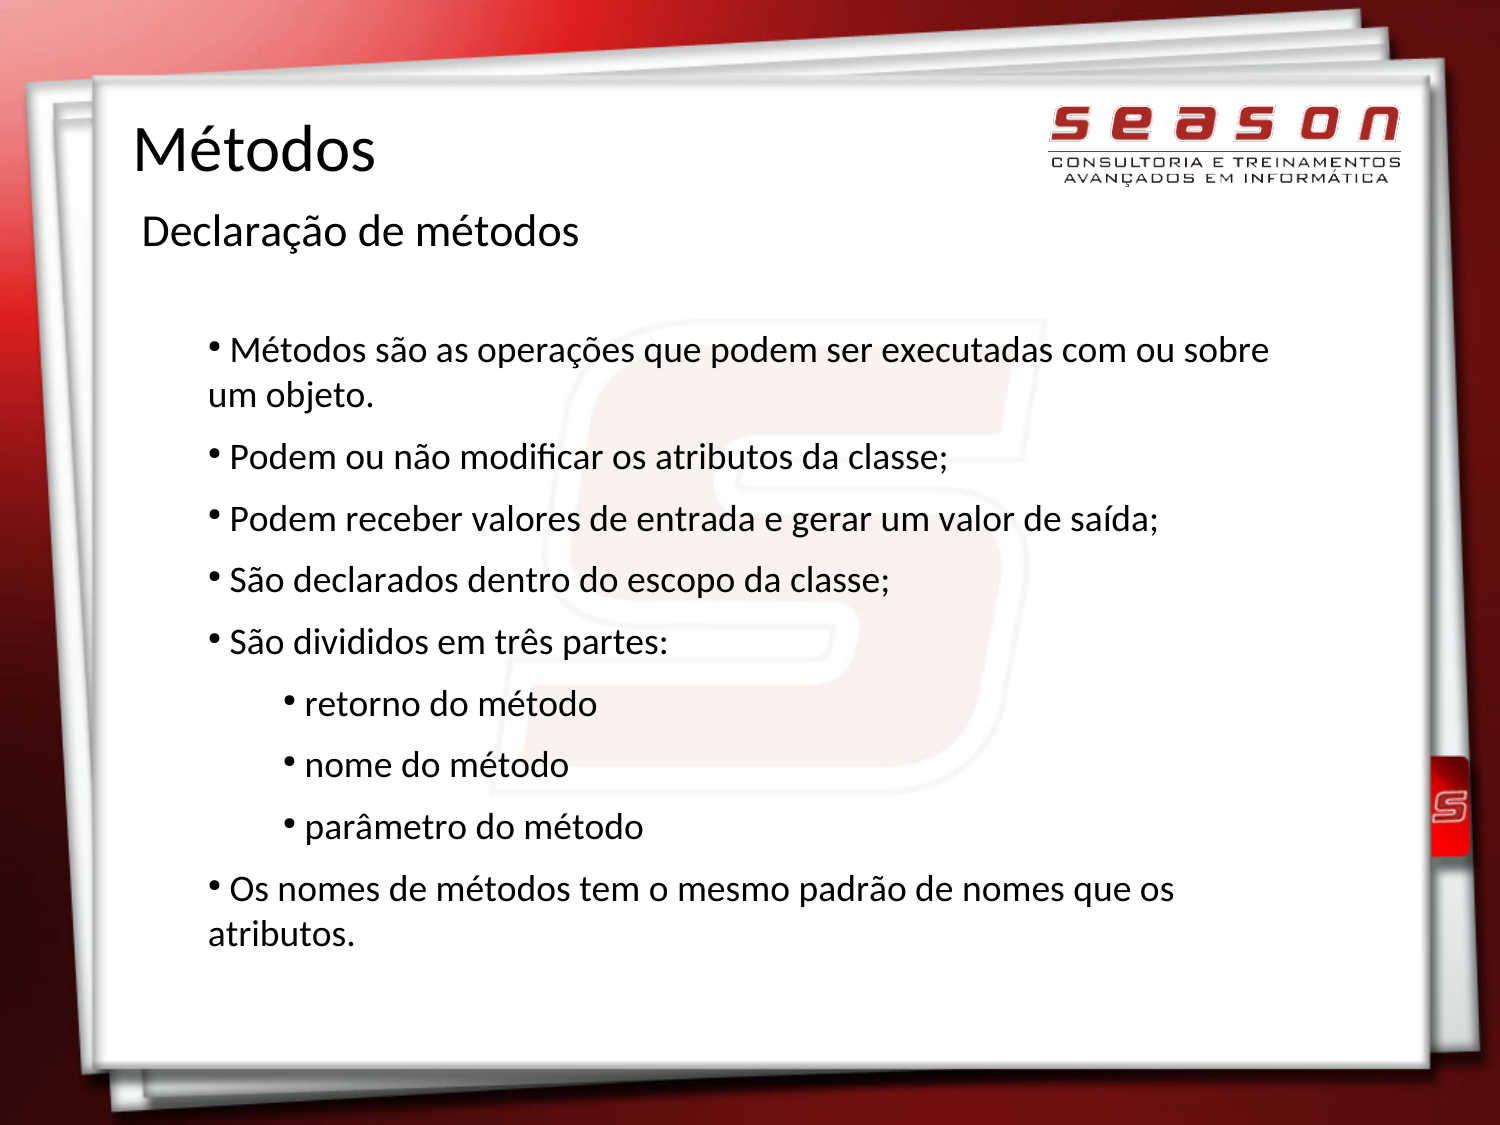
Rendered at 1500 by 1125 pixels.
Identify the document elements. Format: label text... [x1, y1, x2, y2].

title Métodos [118, 33, 1394, 257]
text_box Métodos são as operações que podem ser executadas com ou sobre um objeto. Podem ou não modificar os atributos da classe; Podem receber valores de entrada e gerar um valor de saída; São declarados dentro do escopo da classe; São divididos em três partes: retorno do método nome do método parâmetro do método Os nomes de métodos tem o mesmo padrão de nomes que os atributos. [207, 302, 1328, 977]
text_box Declaração de métodos [141, 200, 1240, 256]
picture [0, 0, 1500, 1125]
